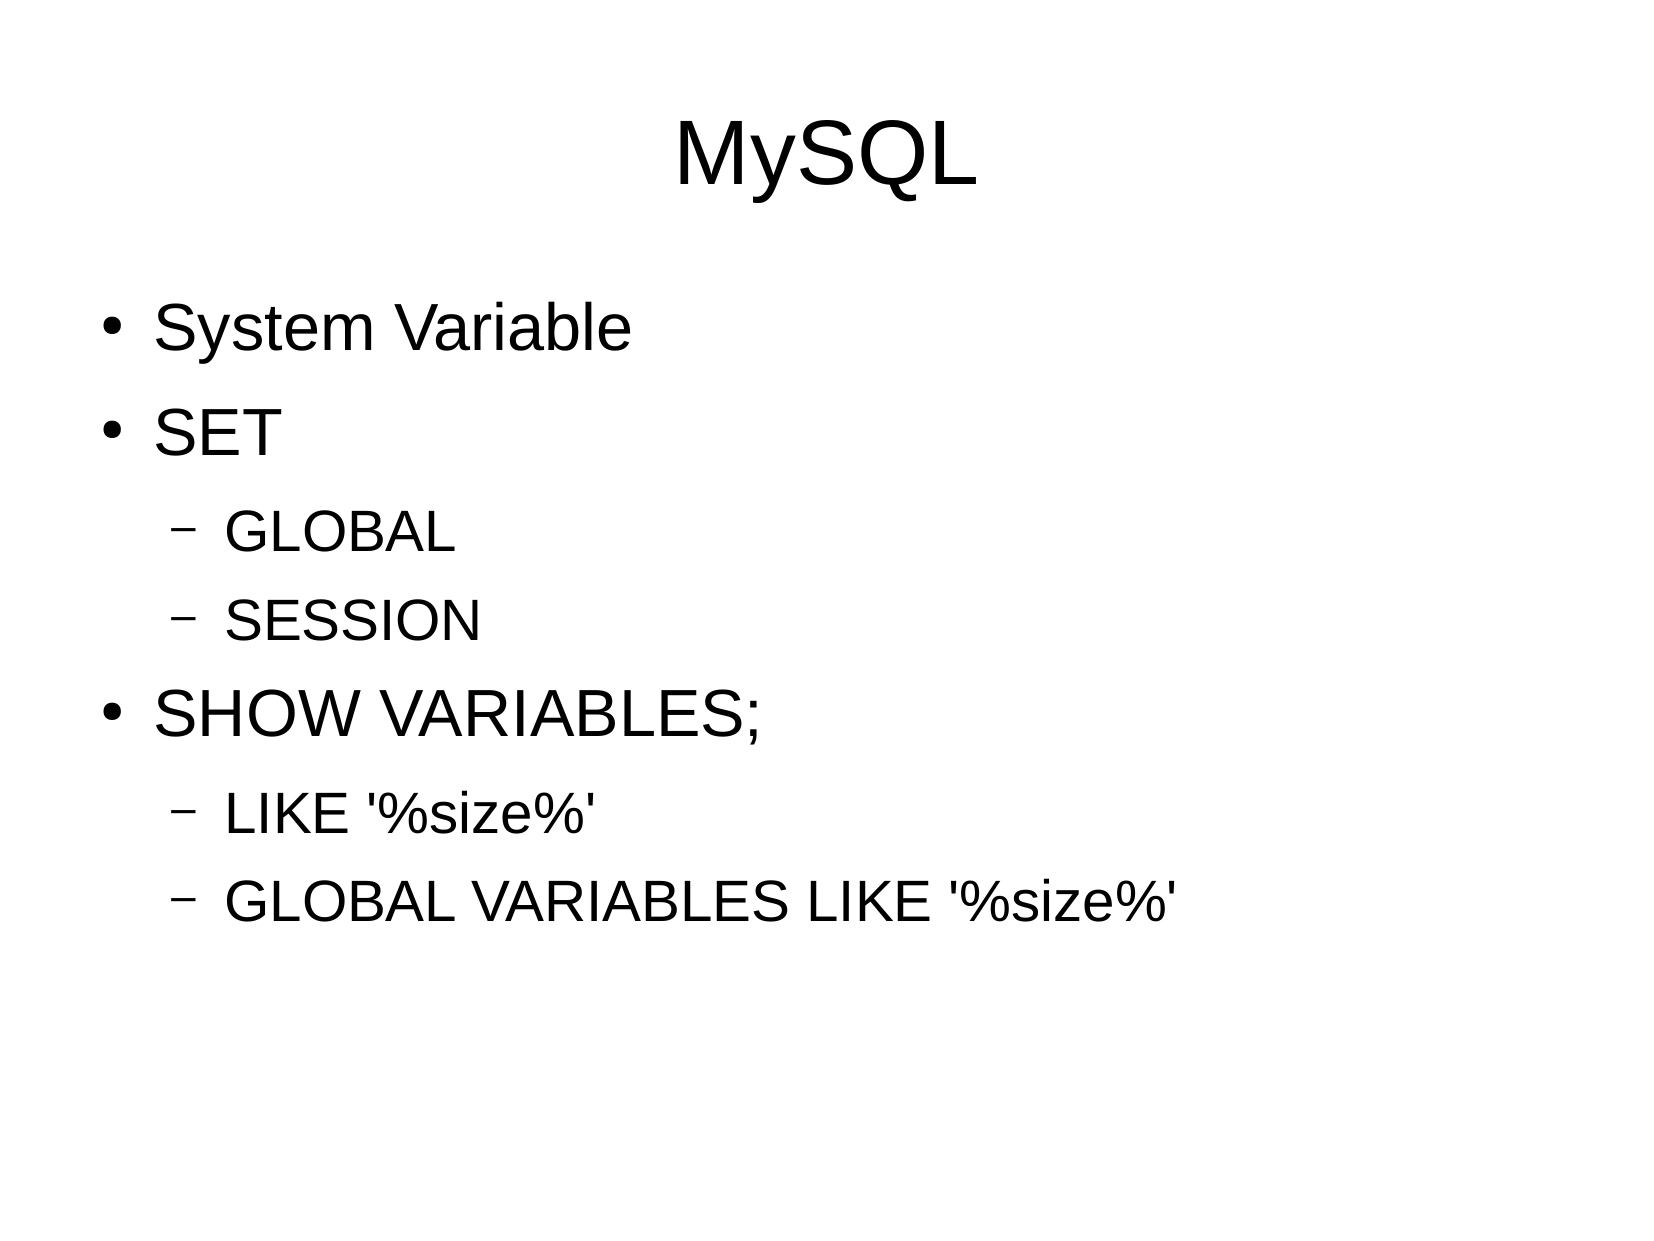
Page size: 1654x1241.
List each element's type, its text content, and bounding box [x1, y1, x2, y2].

title MySQL [82, 49, 1571, 257]
list System Variable SET GLOBAL SESSION SHOW VARIABLES; LIKE '%size%' GLOBAL VARIABLES LIKE '%size%' [82, 290, 1571, 1010]
